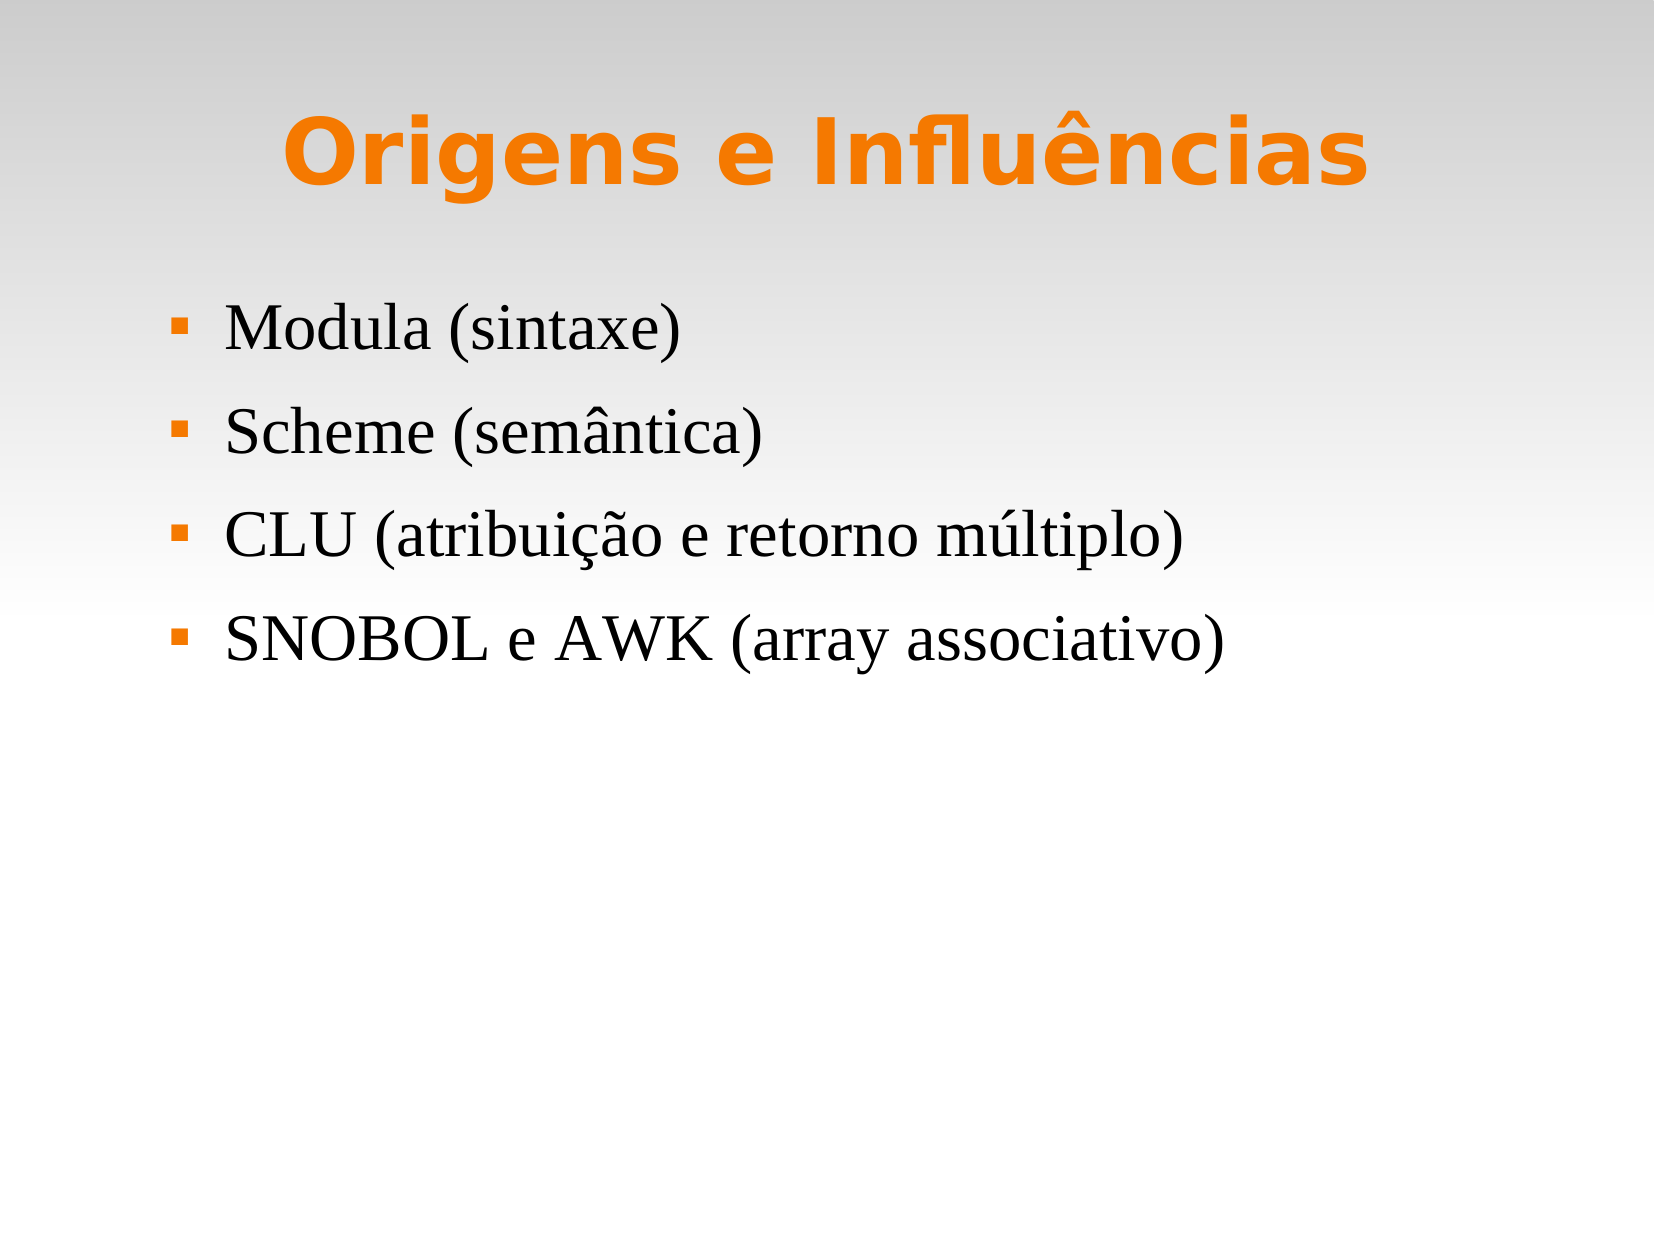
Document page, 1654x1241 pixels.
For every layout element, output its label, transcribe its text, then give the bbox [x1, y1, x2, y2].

list Modula (sintaxe) Scheme (semântica) CLU (atribuição e retorno múltiplo) SNOBOL e AWK (array associativo) [82, 290, 1571, 1109]
title Origens e Influências [82, 49, 1571, 257]
